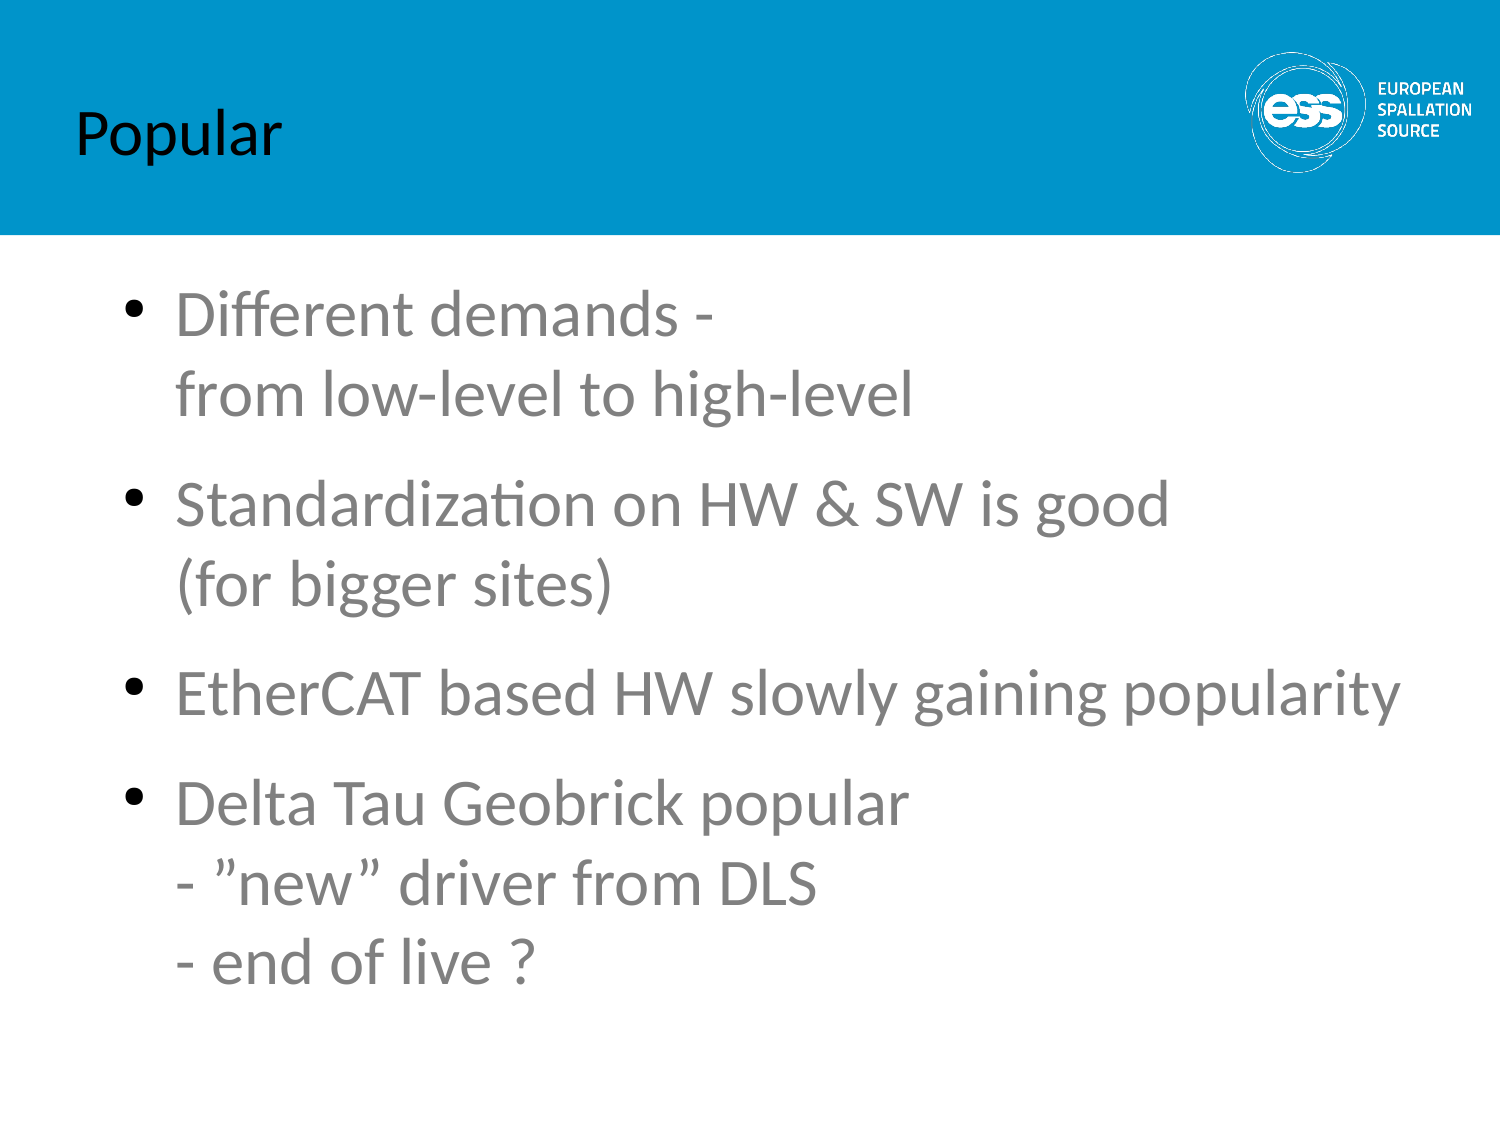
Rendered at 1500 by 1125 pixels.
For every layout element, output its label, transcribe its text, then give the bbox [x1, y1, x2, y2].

picture [1436, 104, 1444, 115]
picture [1400, 83, 1407, 94]
picture [1443, 86, 1450, 93]
picture [1423, 83, 1430, 94]
picture [1389, 104, 1393, 115]
picture [1422, 125, 1428, 134]
picture [1398, 109, 1406, 115]
picture [1379, 83, 1385, 94]
picture [1409, 104, 1415, 115]
picture [1264, 94, 1342, 127]
picture [1418, 104, 1423, 115]
list Different demands - from low-level to high-level Standardization on HW & SW is good (for bigger sites) EtherCAT based HW slowly gaining popularity Delta Tau Geobrick popular - ”new” driver from DLS - end of live ? [90, 262, 1441, 1005]
title Popular [75, 45, 1247, 233]
picture [1432, 125, 1438, 136]
picture [1454, 83, 1458, 94]
